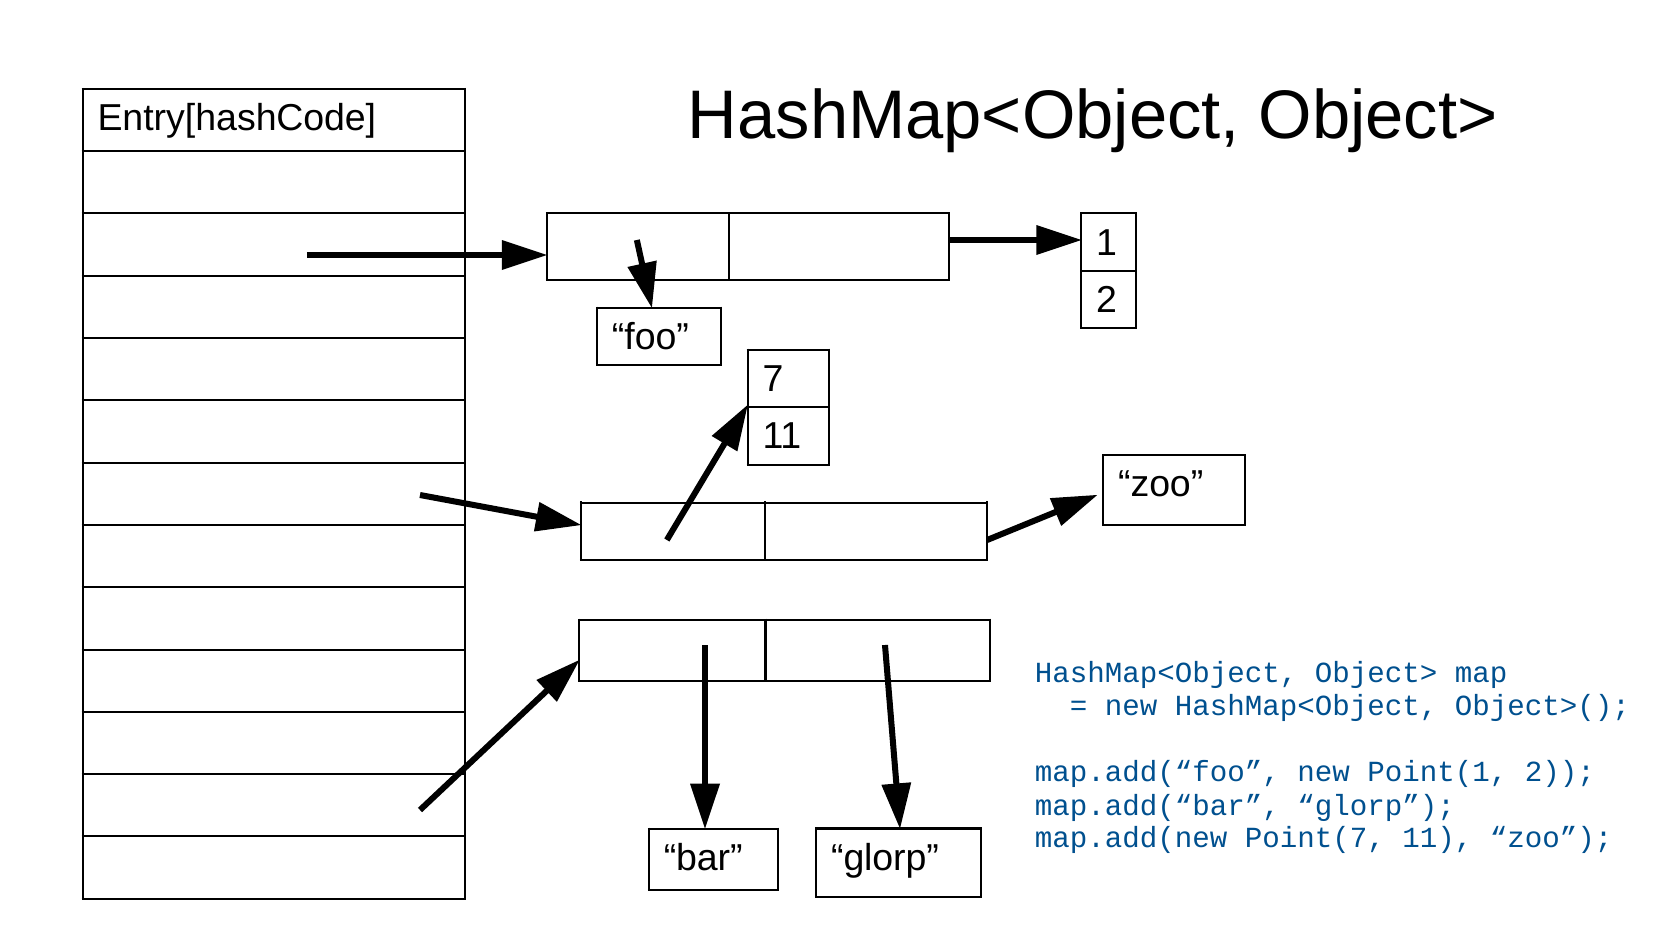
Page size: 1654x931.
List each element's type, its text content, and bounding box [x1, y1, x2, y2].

table_header [580, 621, 764, 680]
table_header [730, 214, 948, 279]
table_header [548, 214, 728, 279]
table_cell 2 [1082, 272, 1135, 327]
table_header 7 [749, 351, 828, 406]
table_cell [84, 464, 464, 524]
table_header “glorp” [817, 830, 980, 896]
table_cell [84, 837, 464, 898]
table_cell [84, 401, 464, 462]
table_header Entry[hashCode] [84, 90, 464, 150]
table_cell [84, 214, 464, 275]
table_cell [84, 588, 464, 649]
table_header “foo” [598, 309, 720, 364]
table_cell [84, 713, 464, 773]
table_cell 11 [749, 408, 828, 464]
table_cell [84, 526, 464, 586]
table_header “zoo” [1104, 456, 1244, 524]
text_box HashMap<Object, Object> map = new HashMap<Object, Object>(); map.add(“foo”, new Point(1, 2)); map.add(“bar”, “glorp”); map.add(new Point(7, 11), “zoo”); [1020, 651, 1654, 869]
table_header 1 [1082, 214, 1135, 270]
table_cell [84, 775, 464, 835]
table_cell [84, 339, 464, 399]
table_header [767, 621, 989, 680]
table_header [582, 504, 764, 559]
table_cell [84, 651, 464, 711]
table_header [766, 504, 986, 559]
title HashMap<Object, Object> [615, 37, 1571, 193]
table_cell [84, 152, 464, 212]
table_cell [84, 277, 464, 337]
table_header “bar” [650, 830, 777, 889]
